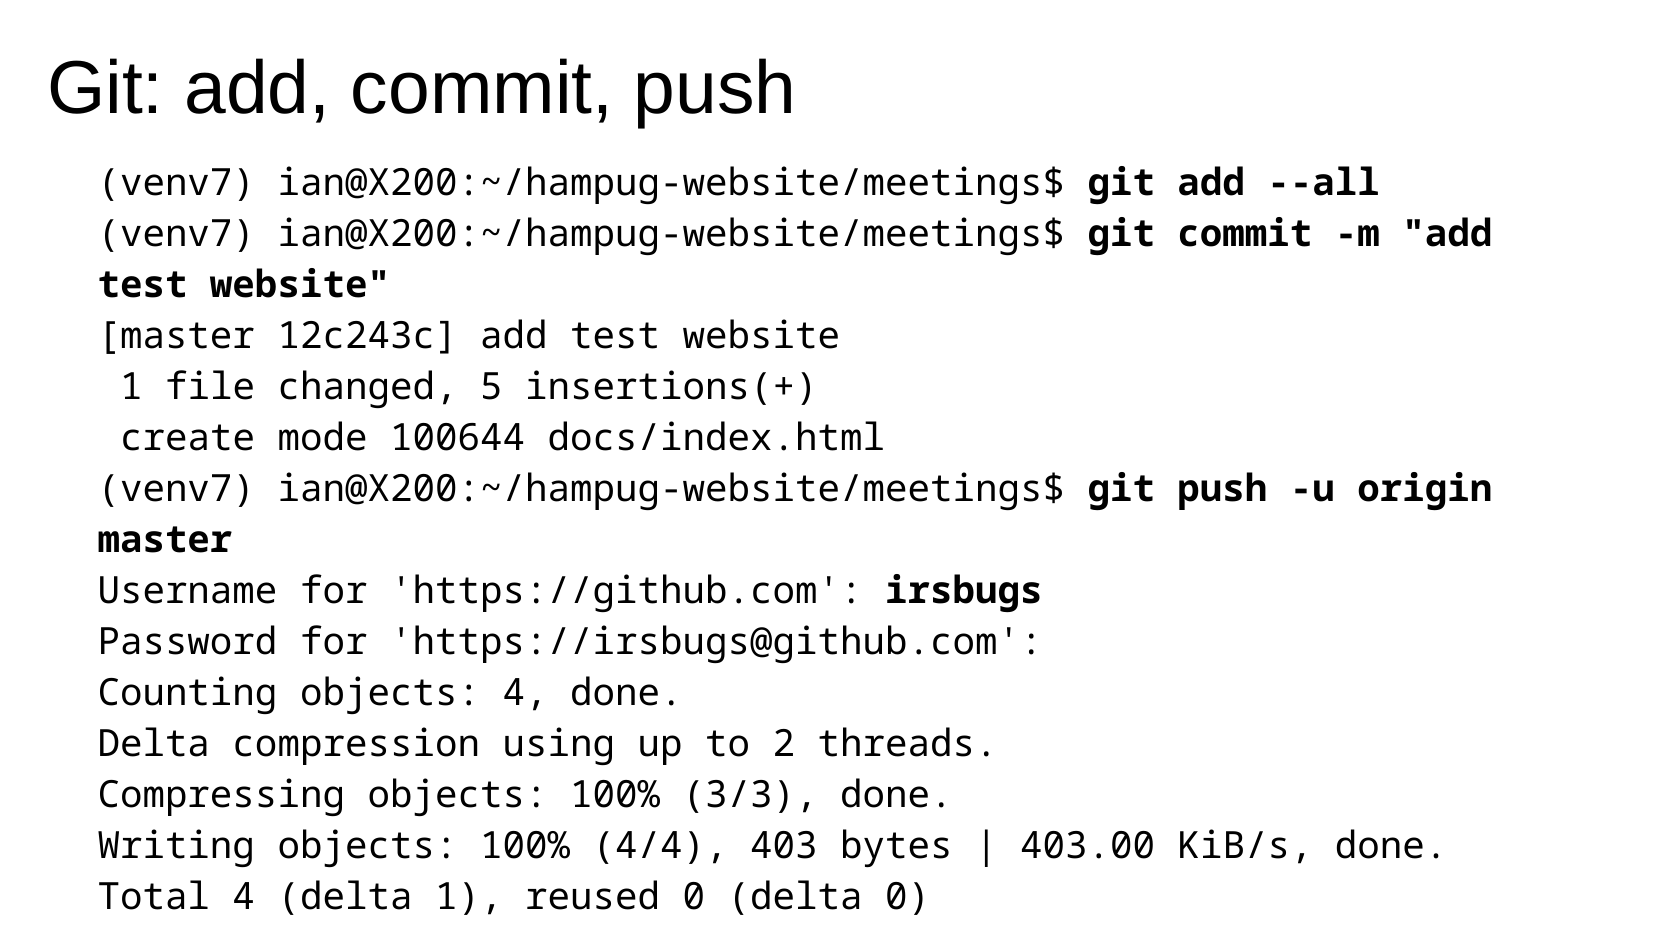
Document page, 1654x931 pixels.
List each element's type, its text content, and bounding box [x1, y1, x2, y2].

title Git: add, commit, push [47, 45, 1536, 130]
text_box (venv7) ian@X200:~/hampug-website/meetings$ git add --all (venv7) ian@X200:~/hampug-website/meetings$ git commit -m "add test website" [master 12c243c] add test website 1 file changed, 5 insertions(+) create mode 100644 docs/index.html (venv7) ian@X200:~/hampug-website/meetings$ git push -u origin master Username for 'https://github.com': irsbugs Password for 'https://irsbugs@github.com': Counting objects: 4, done. Delta compression using up to 2 threads. Compressing objects: 100% (3/3), done. Writing objects: 100% (4/4), 403 bytes | 403.00 KiB/s, done. Total 4 (delta 1), reused 0 (delta 0) remote: Resolving deltas: 100% (1/1), completed with 1 local object. To https://github.com/irsbugs/meetings.git d085fe2..12c243c master -> master Branch 'master' set up to track remote branch 'master' from 'origin'. [82, 148, 1619, 857]
